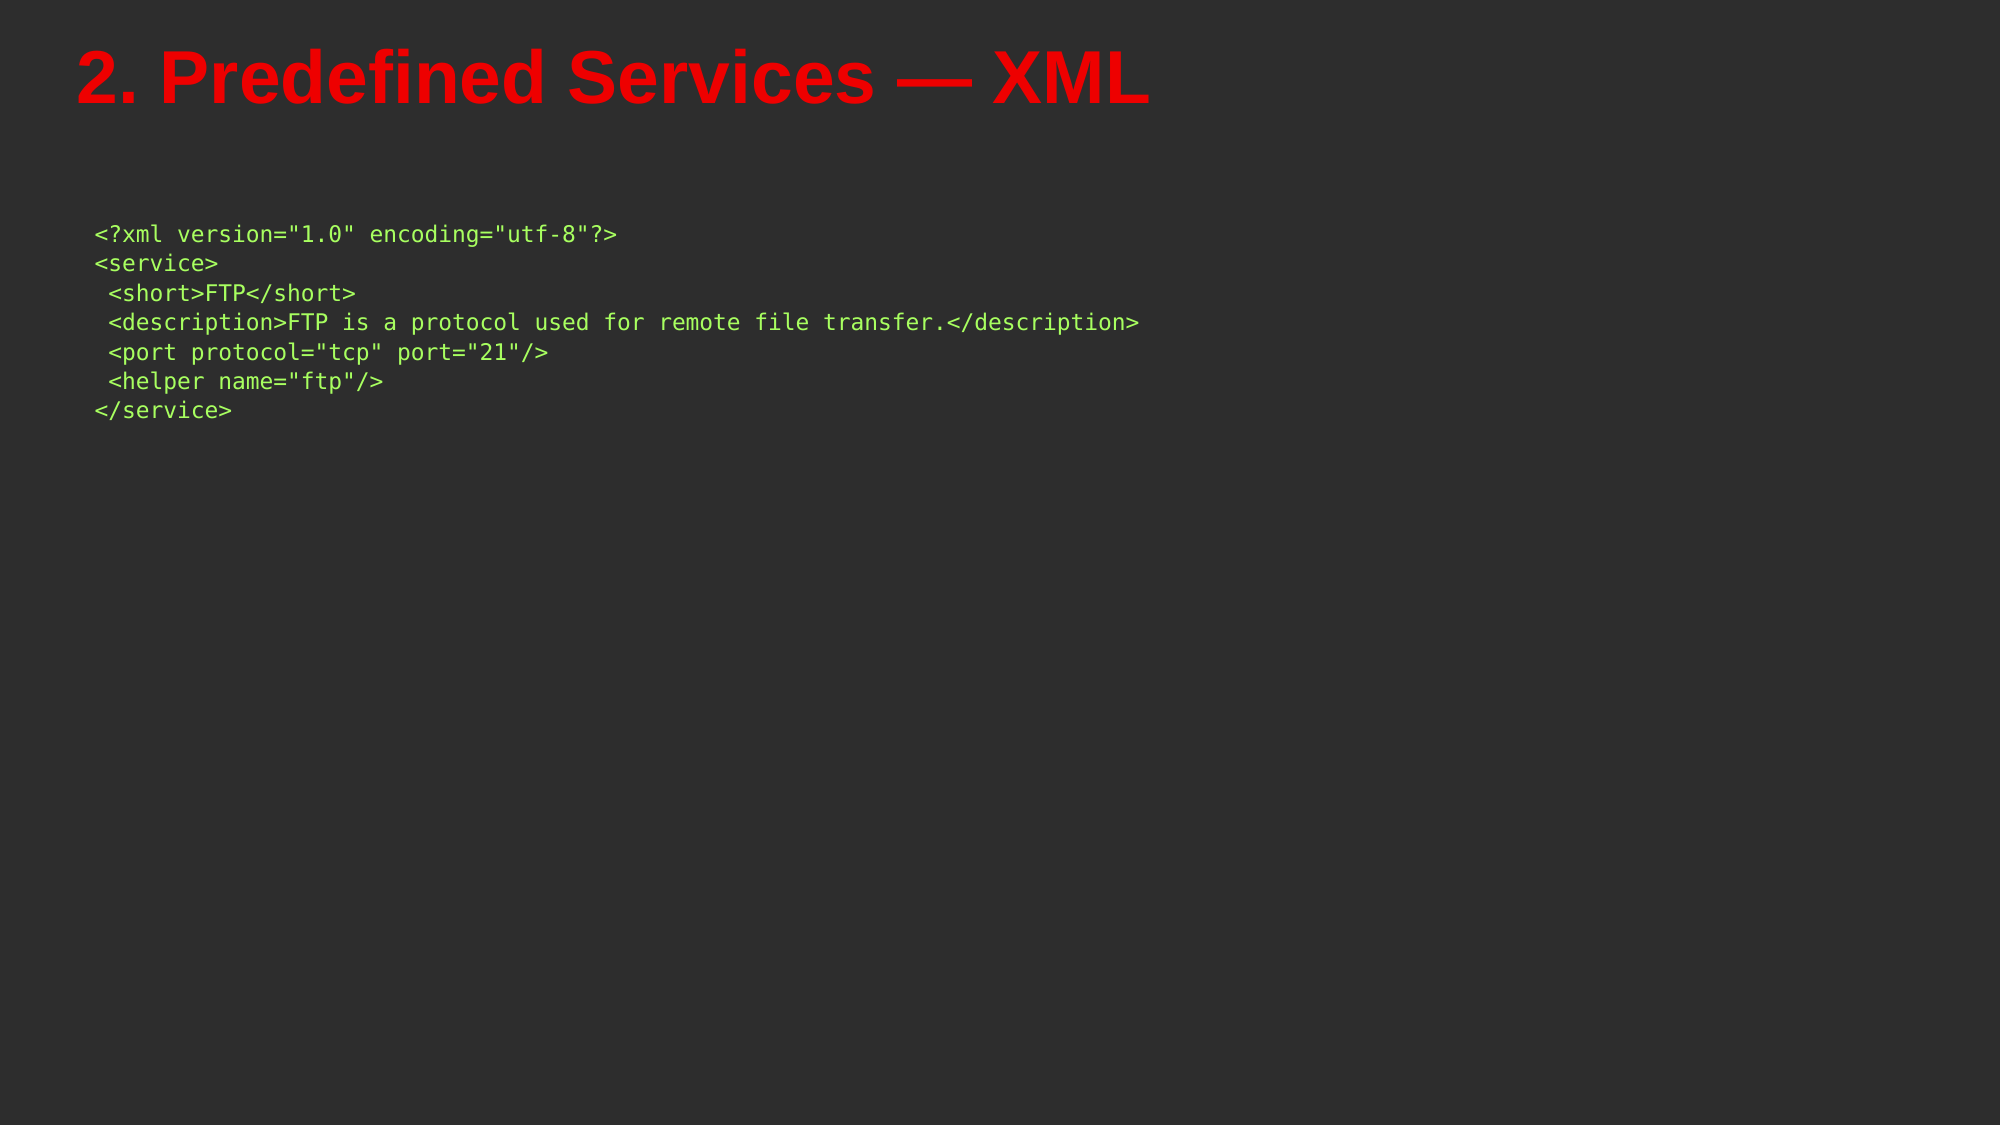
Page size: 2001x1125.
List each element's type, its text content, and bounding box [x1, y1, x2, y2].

text_box 2. Predefined Services — XML [59, 23, 1942, 178]
text_box <?xml version="1.0" encoding="utf-8"?> <service> <short>FTP</short> <description>FTP is a protocol used for remote file transfer.</description> <port protocol="tcp" port="21"/> <helper name="ftp"/> </service> [59, 194, 1942, 1093]
